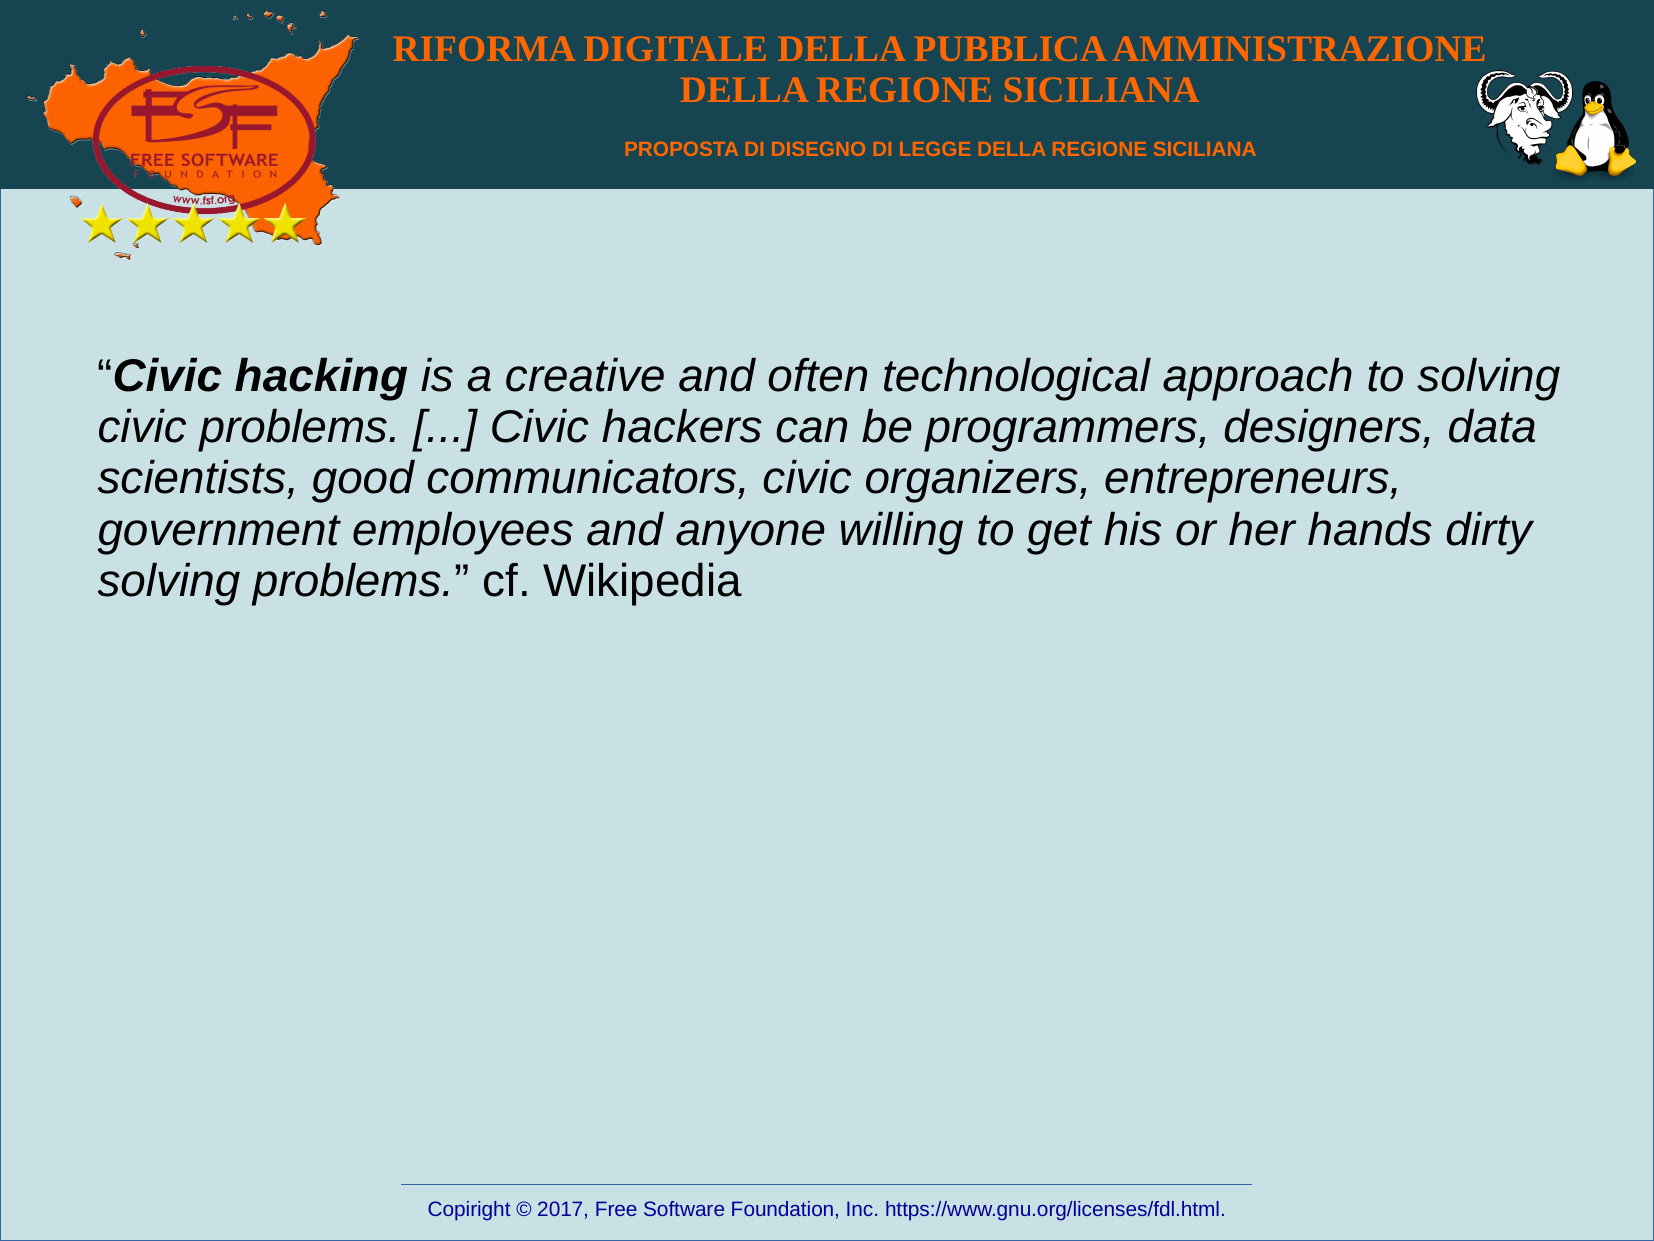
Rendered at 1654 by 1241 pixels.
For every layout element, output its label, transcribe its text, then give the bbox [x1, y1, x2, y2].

picture [18, 0, 362, 306]
picture [1476, 70, 1636, 182]
text_box “Civic hacking is a creative and often technological approach to solving civic problems. [...] Civic hackers can be programmers, designers, data scientists, good communicators, civic organizers, entrepreneurs, government employees and anyone willing to get his or her hands dirty solving problems.” cf. Wikipedia [82, 342, 1607, 614]
